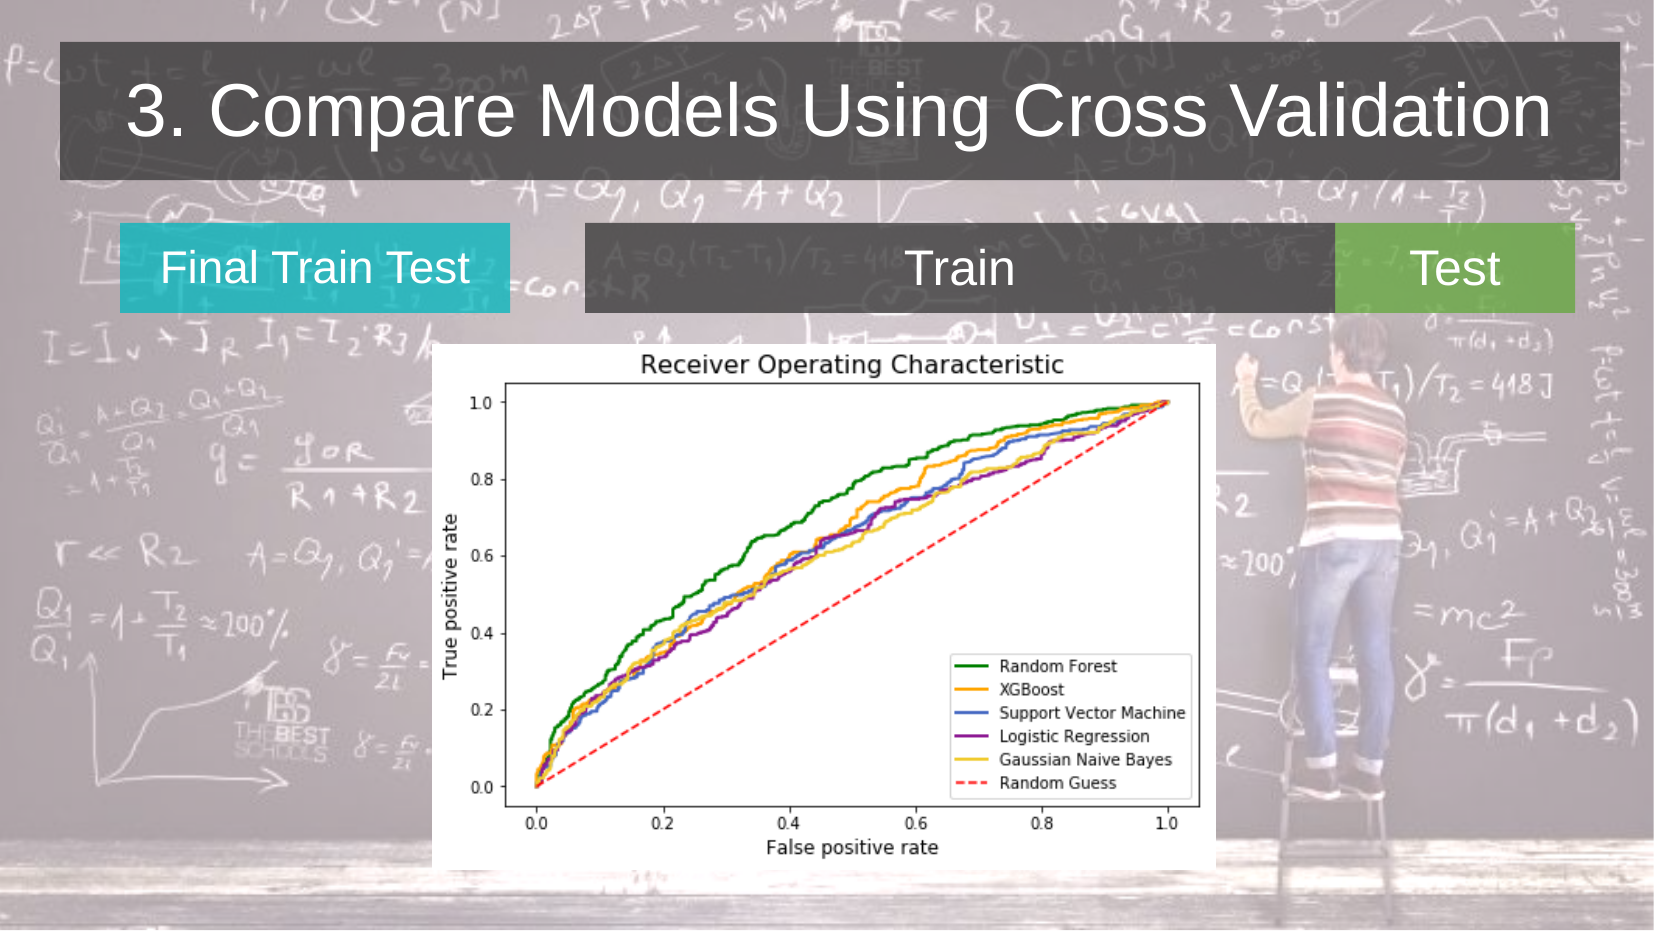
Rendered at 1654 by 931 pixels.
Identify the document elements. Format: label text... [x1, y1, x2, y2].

title Train [585, 222, 1336, 313]
title Test [1336, 222, 1576, 313]
picture [432, 344, 1216, 871]
title 3. Compare Models Using Cross Validation [60, 41, 1621, 181]
text_box [0, 0, 1654, 931]
title Final Train Test [120, 222, 511, 313]
